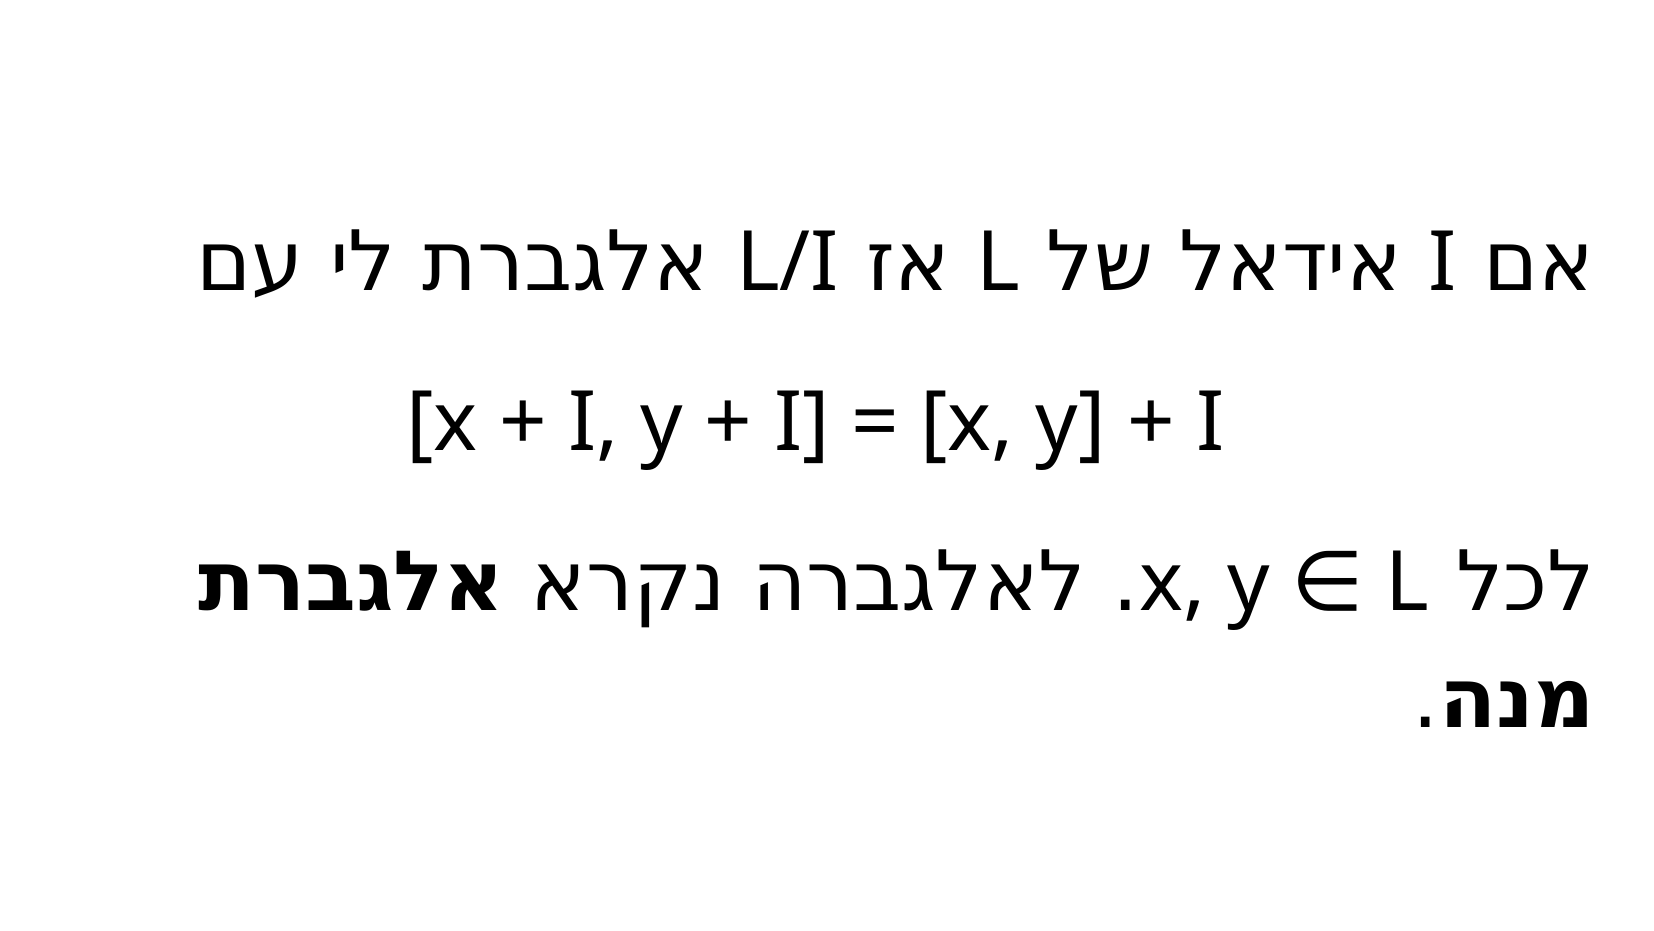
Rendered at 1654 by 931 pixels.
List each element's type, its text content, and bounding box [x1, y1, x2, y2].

subtitle אם I אידאל של L אז L/I אלגברת לי עם [x + I, y + I] = [x, y] + I לכל x, y ∈ L. לאלגברה נקרא אלגברת מנה. [59, 45, 1595, 886]
